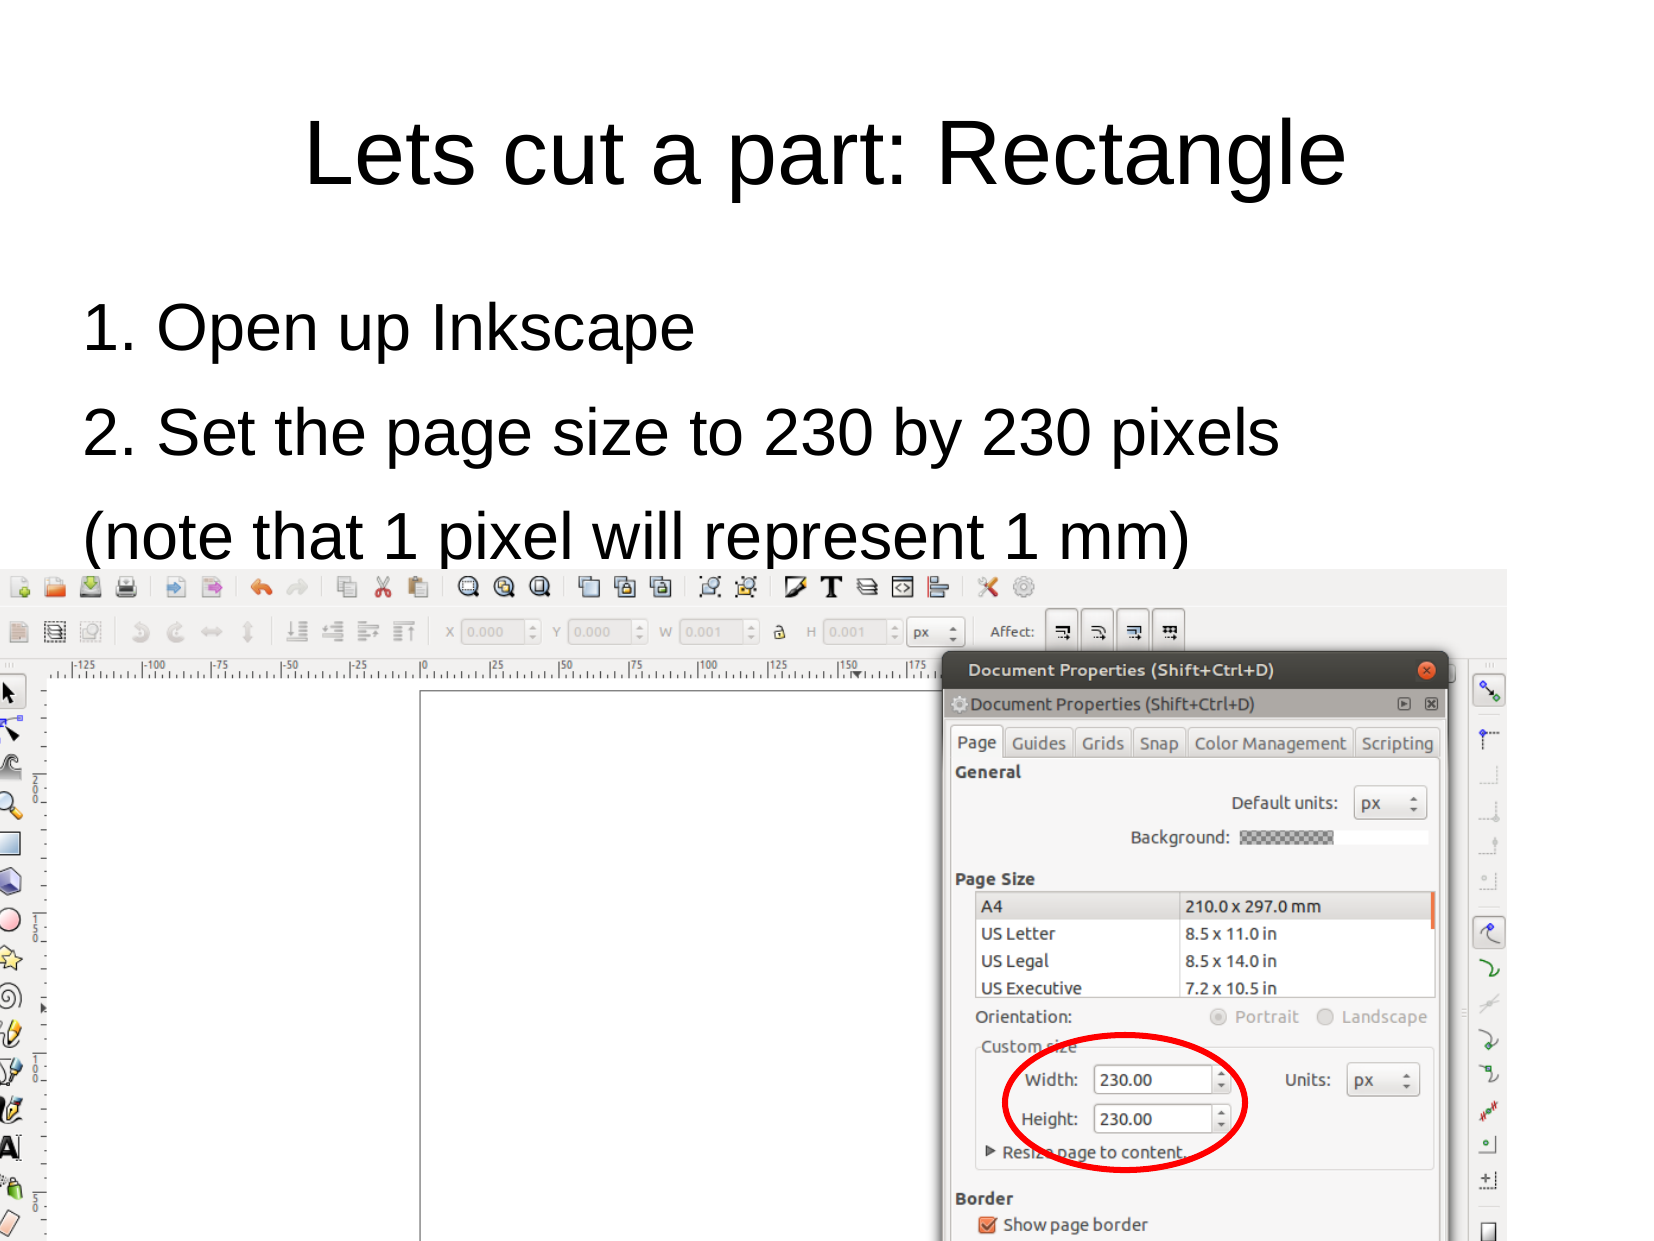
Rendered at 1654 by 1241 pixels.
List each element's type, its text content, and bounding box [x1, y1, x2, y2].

picture [0, 569, 1507, 1241]
title Lets cut a part: Rectangle [82, 49, 1571, 257]
list 1. Open up Inkscape 2. Set the page size to 230 by 230 pixels (note that 1 pixel will represent 1 mm) [82, 290, 1538, 1010]
